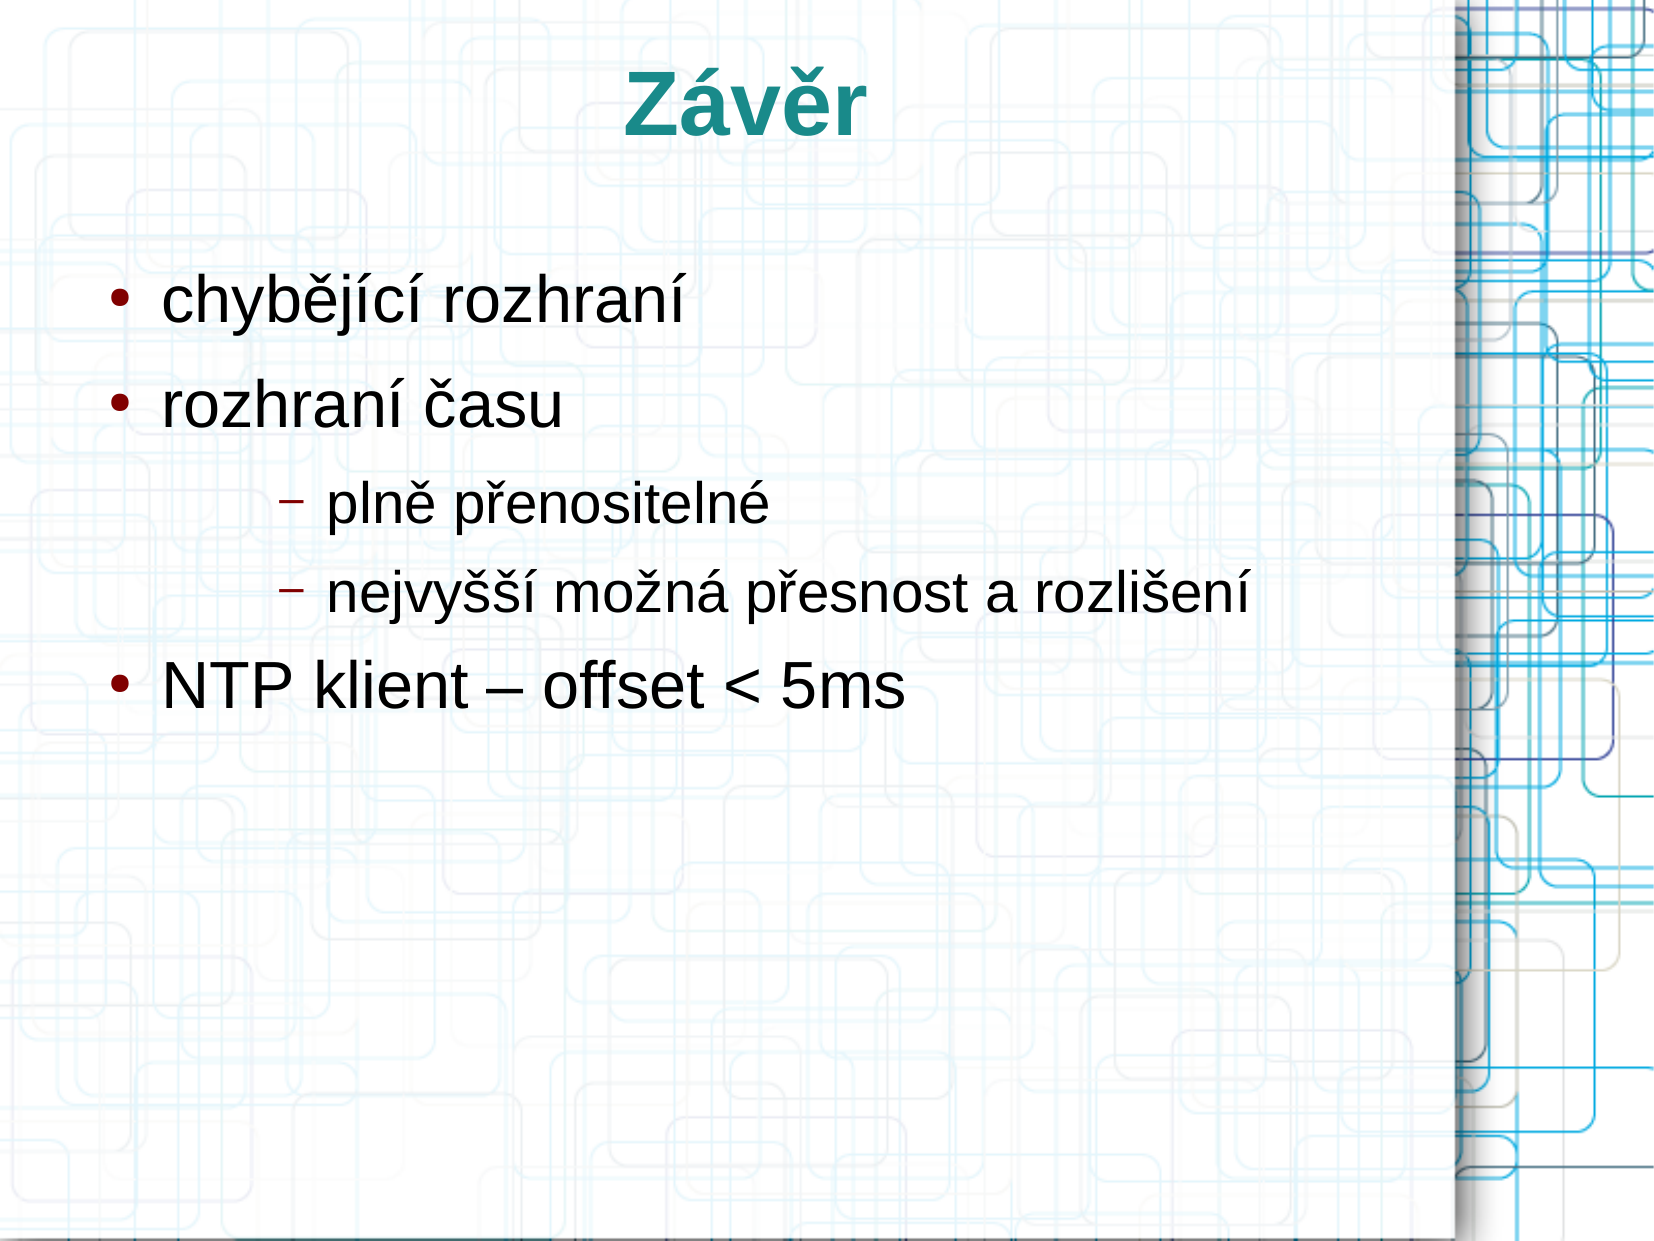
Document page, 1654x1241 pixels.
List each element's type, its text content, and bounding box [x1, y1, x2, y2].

picture [0, 0, 1654, 1241]
list chybějící rozhraní rozhraní času plně přenositelné nejvyšší možná přesnost a rozlišení NTP klient – offset < 5ms [90, 262, 1426, 1123]
title Závěr [66, 0, 1426, 208]
